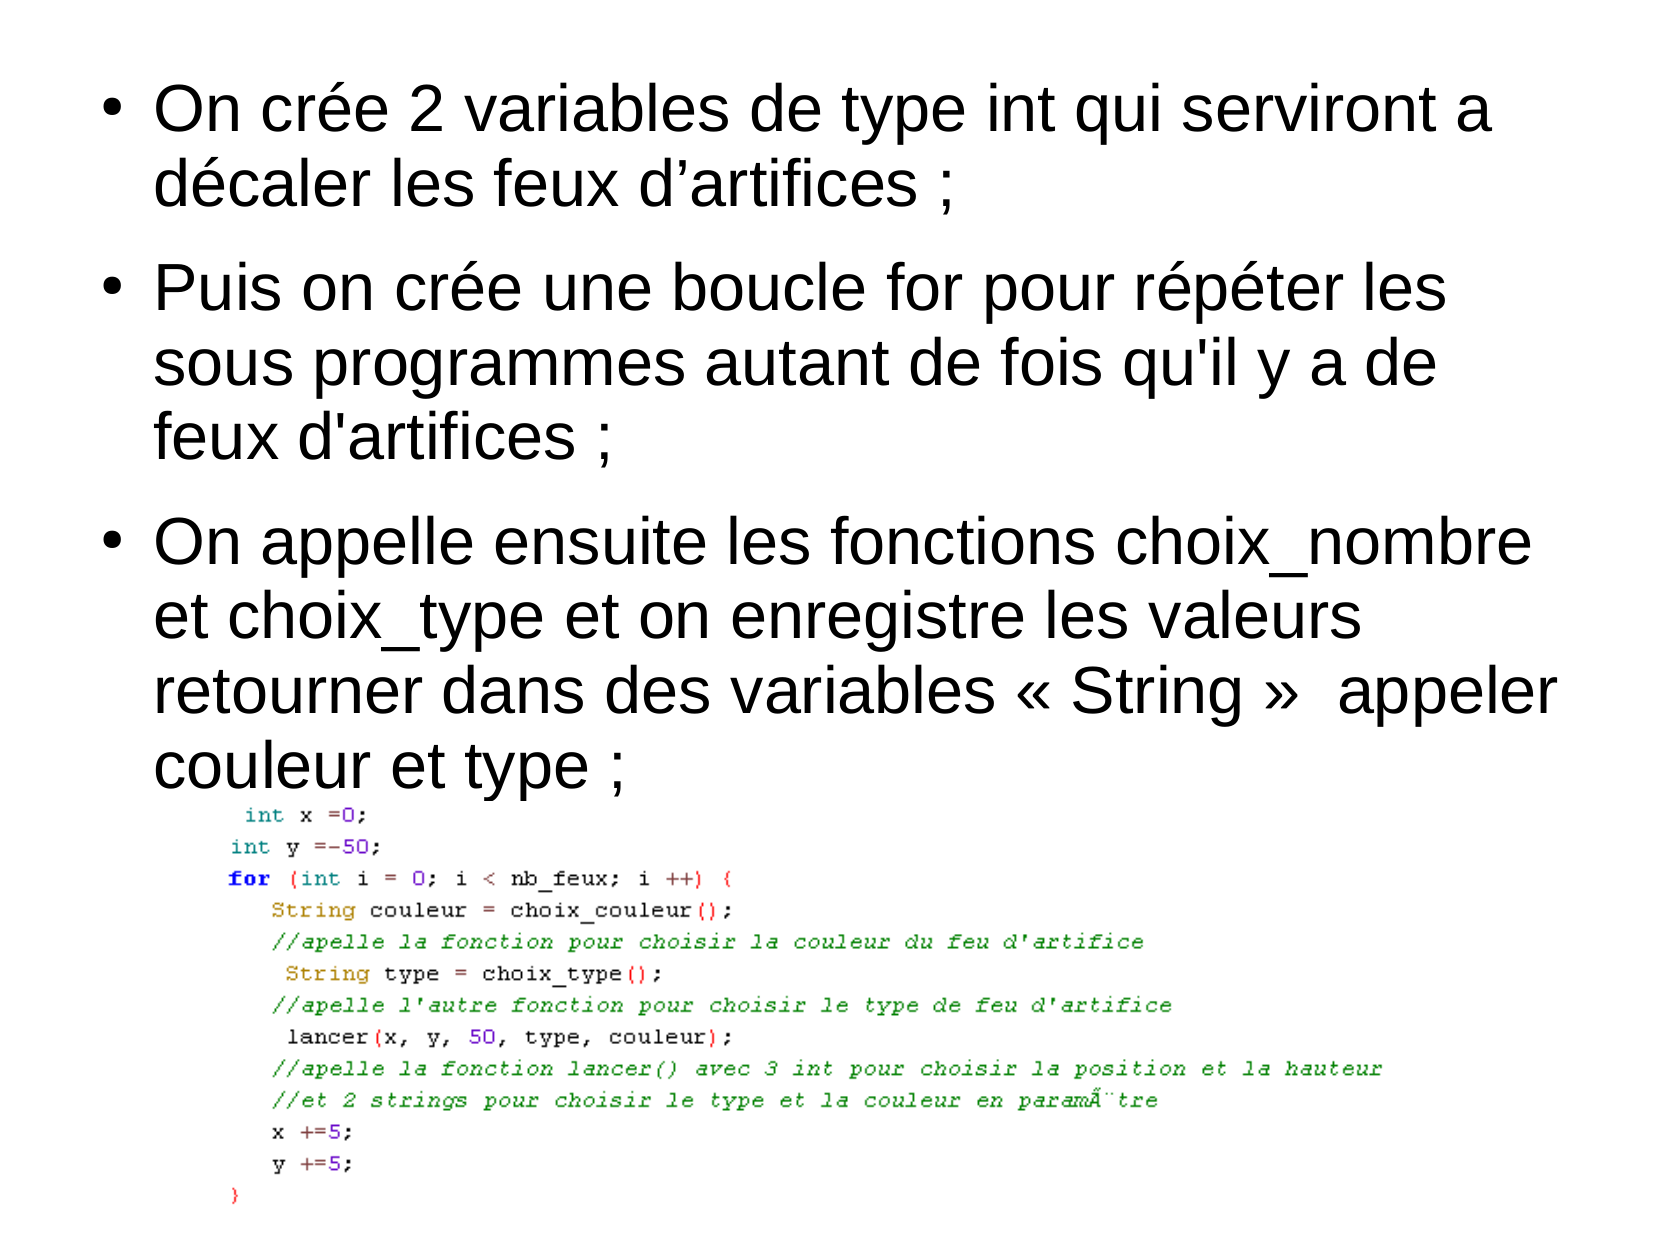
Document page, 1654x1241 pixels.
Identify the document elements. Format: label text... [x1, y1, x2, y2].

picture [224, 801, 1405, 1220]
list On crée 2 variables de type int qui serviront a décaler les feux d’artifices ; Puis on crée une boucle for pour répéter les sous programmes autant de fois qu'il y a de feux d'artifices ; On appelle ensuite les fonctions choix_nombre et choix_type et on enregistre les valeurs retourner dans des variables « String » appeler couleur et type ; [82, 70, 1571, 1010]
